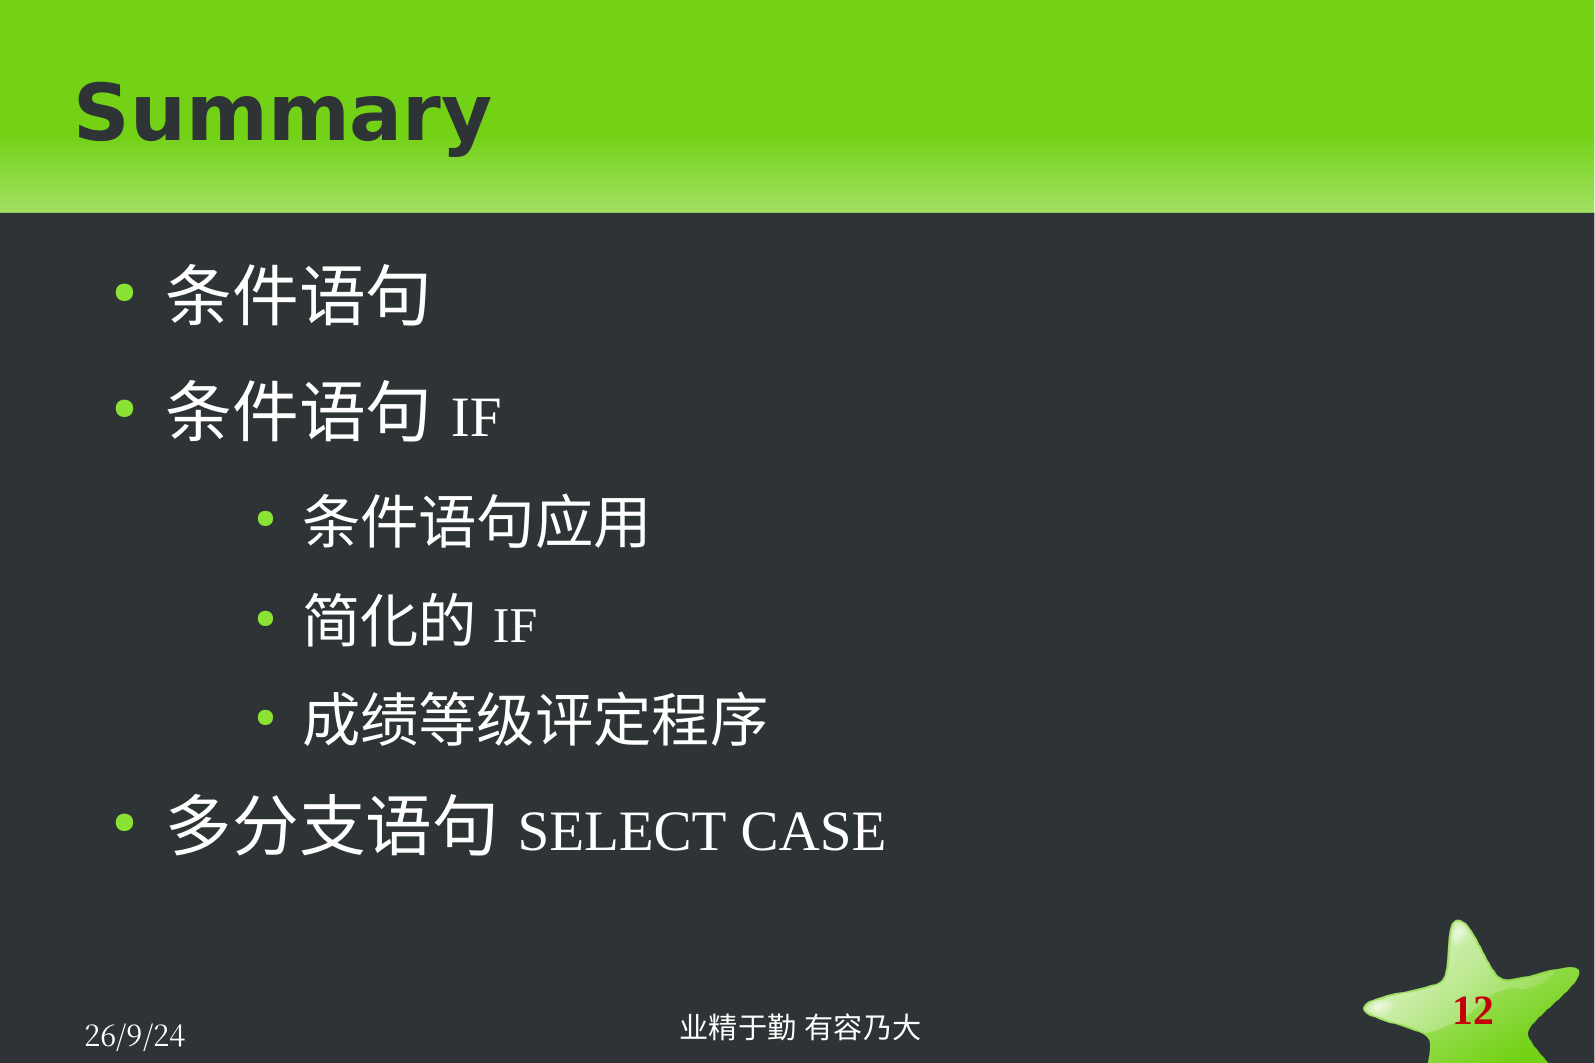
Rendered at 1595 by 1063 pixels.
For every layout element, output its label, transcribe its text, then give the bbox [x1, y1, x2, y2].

list 条件语句 条件语句IF 条件语句应用 简化的IF 成绩等级评定程序 多分支语句SELECT CASE [79, 248, 1515, 951]
picture [0, 0, 1595, 1063]
title Summary [74, 25, 1510, 203]
